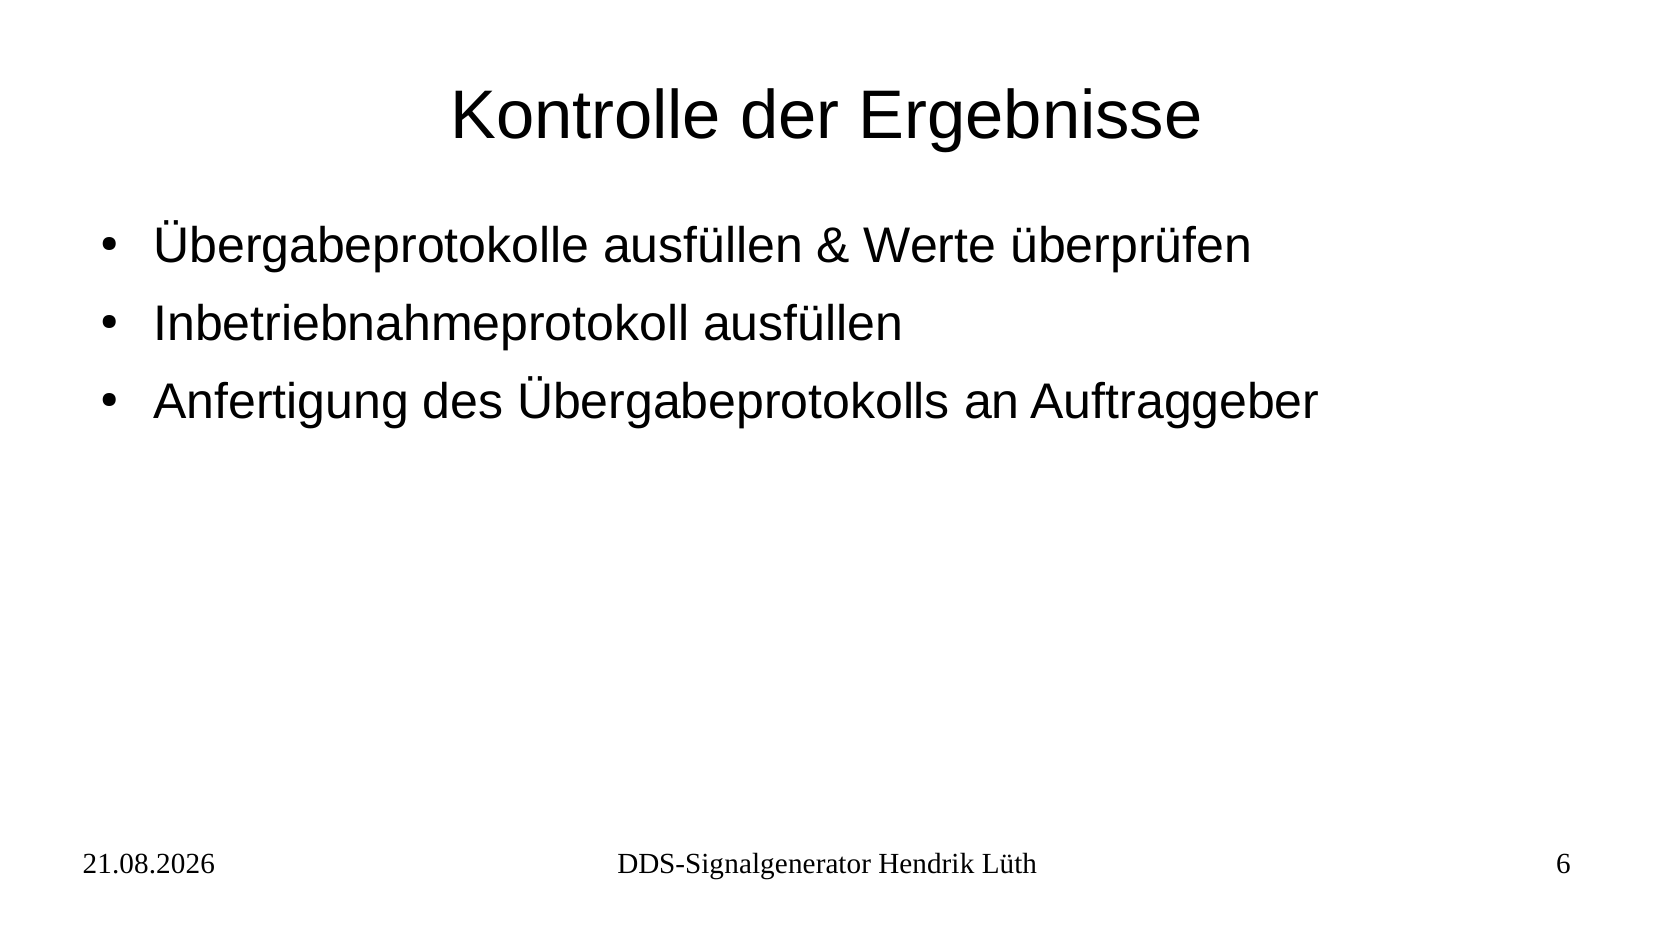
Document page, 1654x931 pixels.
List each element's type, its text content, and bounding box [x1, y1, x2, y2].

list Übergabeprotokolle ausfüllen & Werte überprüfen Inbetriebnahmeprotokoll ausfüllen Anfertigung des Übergabeprotokolls an Auftraggeber [82, 217, 1571, 757]
title Kontrolle der Ergebnisse [82, 36, 1571, 193]
